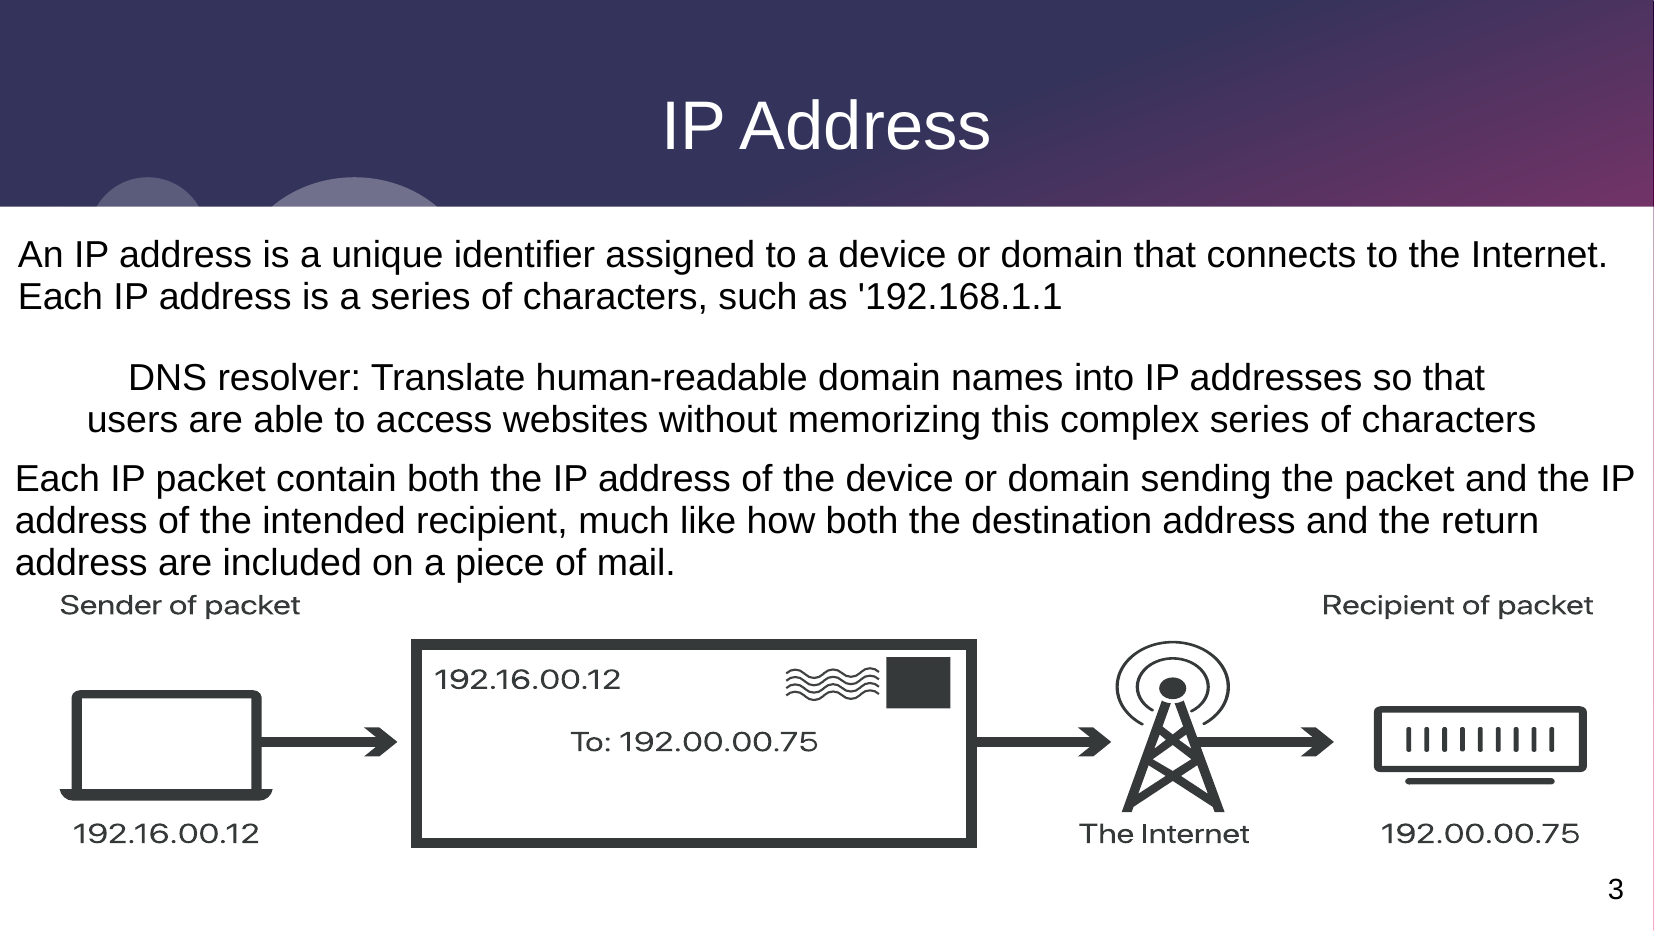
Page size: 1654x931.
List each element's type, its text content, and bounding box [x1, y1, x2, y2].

picture [59, 590, 1595, 852]
text_box DNS resolver: Translate human-readable domain names into IP addresses so that users are able to access websites without memorizing this complex series of characters [29, 354, 1595, 443]
text_box Each IP packet contain both the IP address of the device or domain sending the packet and the IP address of the intended recipient, much like how both the destination address and the return address are included on a piece of mail. [0, 449, 1654, 591]
text_box An IP address is a unique identifier assigned to a device or domain that connects to the Internet. Each IP address is a series of characters, such as '192.168.1.1 [3, 226, 1625, 325]
title IP Address [88, 44, 1565, 207]
